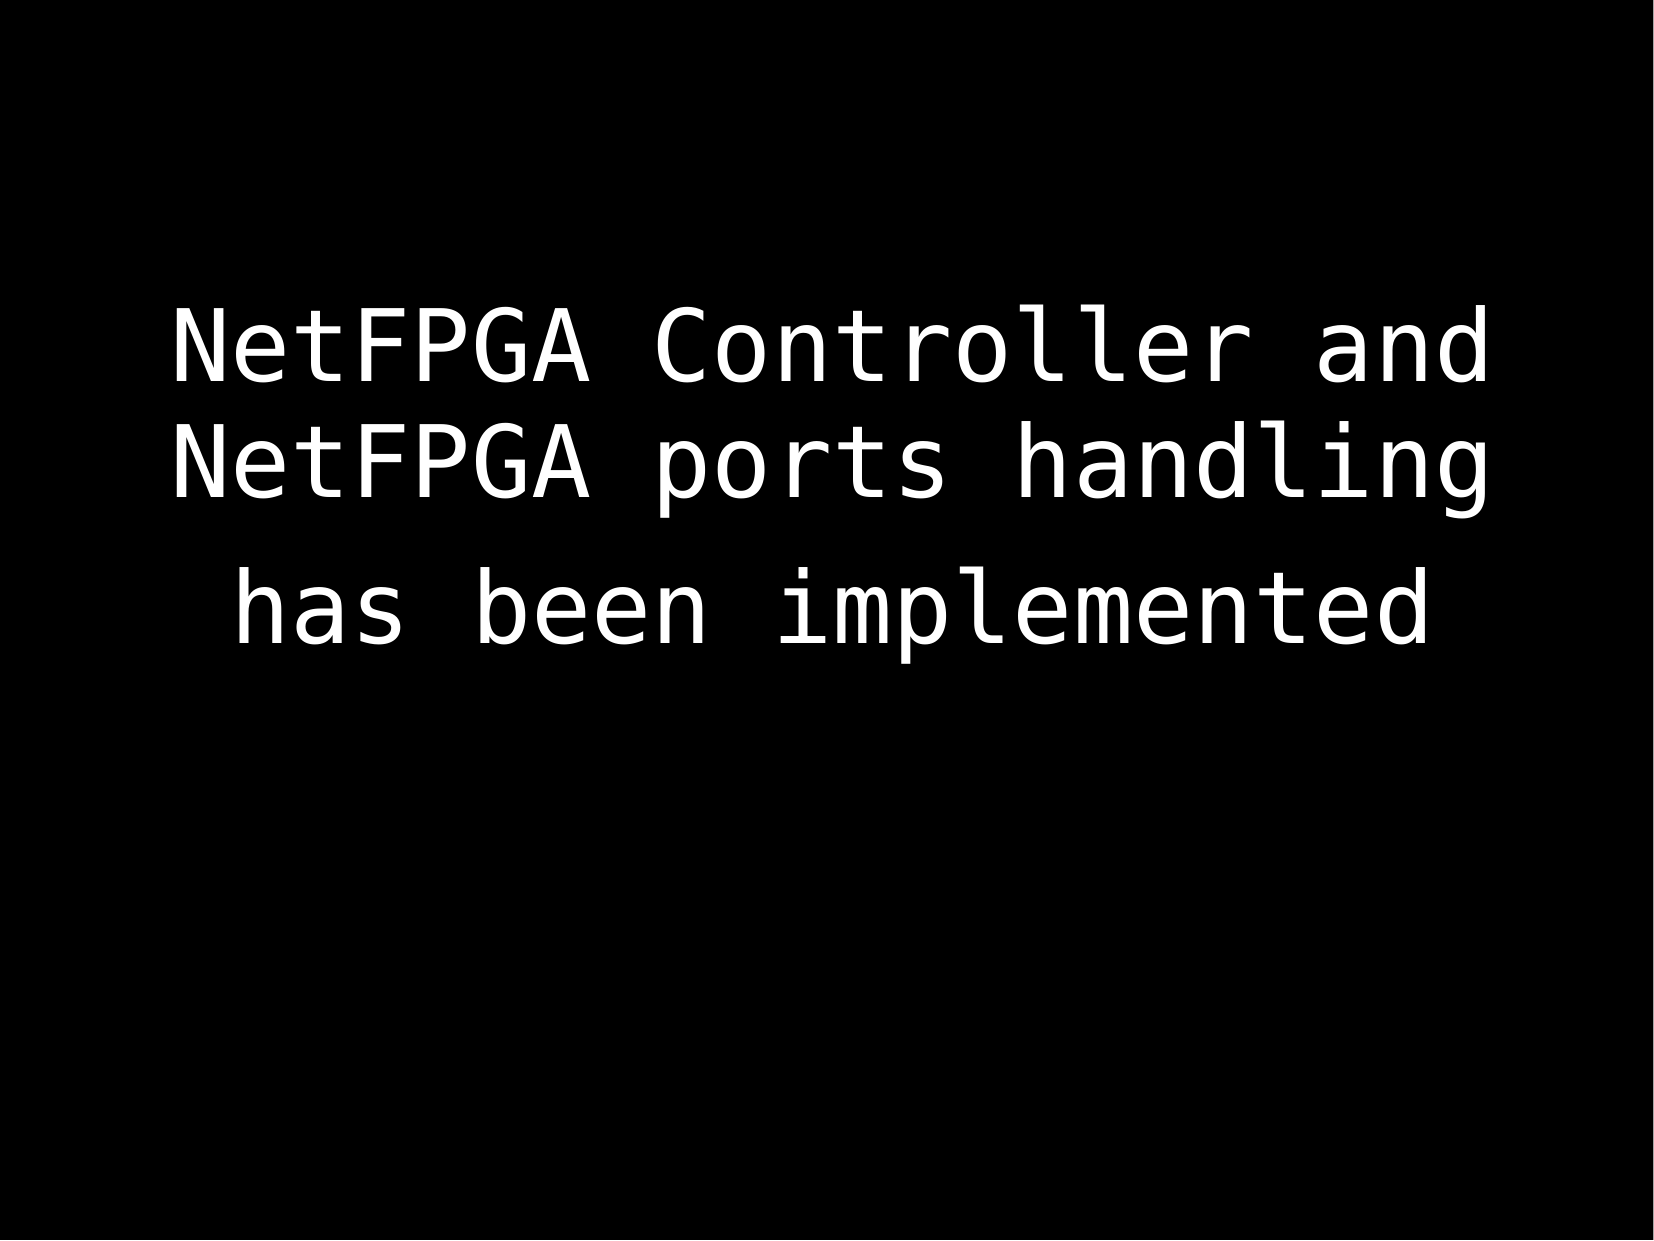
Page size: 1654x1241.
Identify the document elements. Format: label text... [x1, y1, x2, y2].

list NetFPGA Controller and NetFPGA ports handling has been implemented [88, 288, 1577, 1093]
